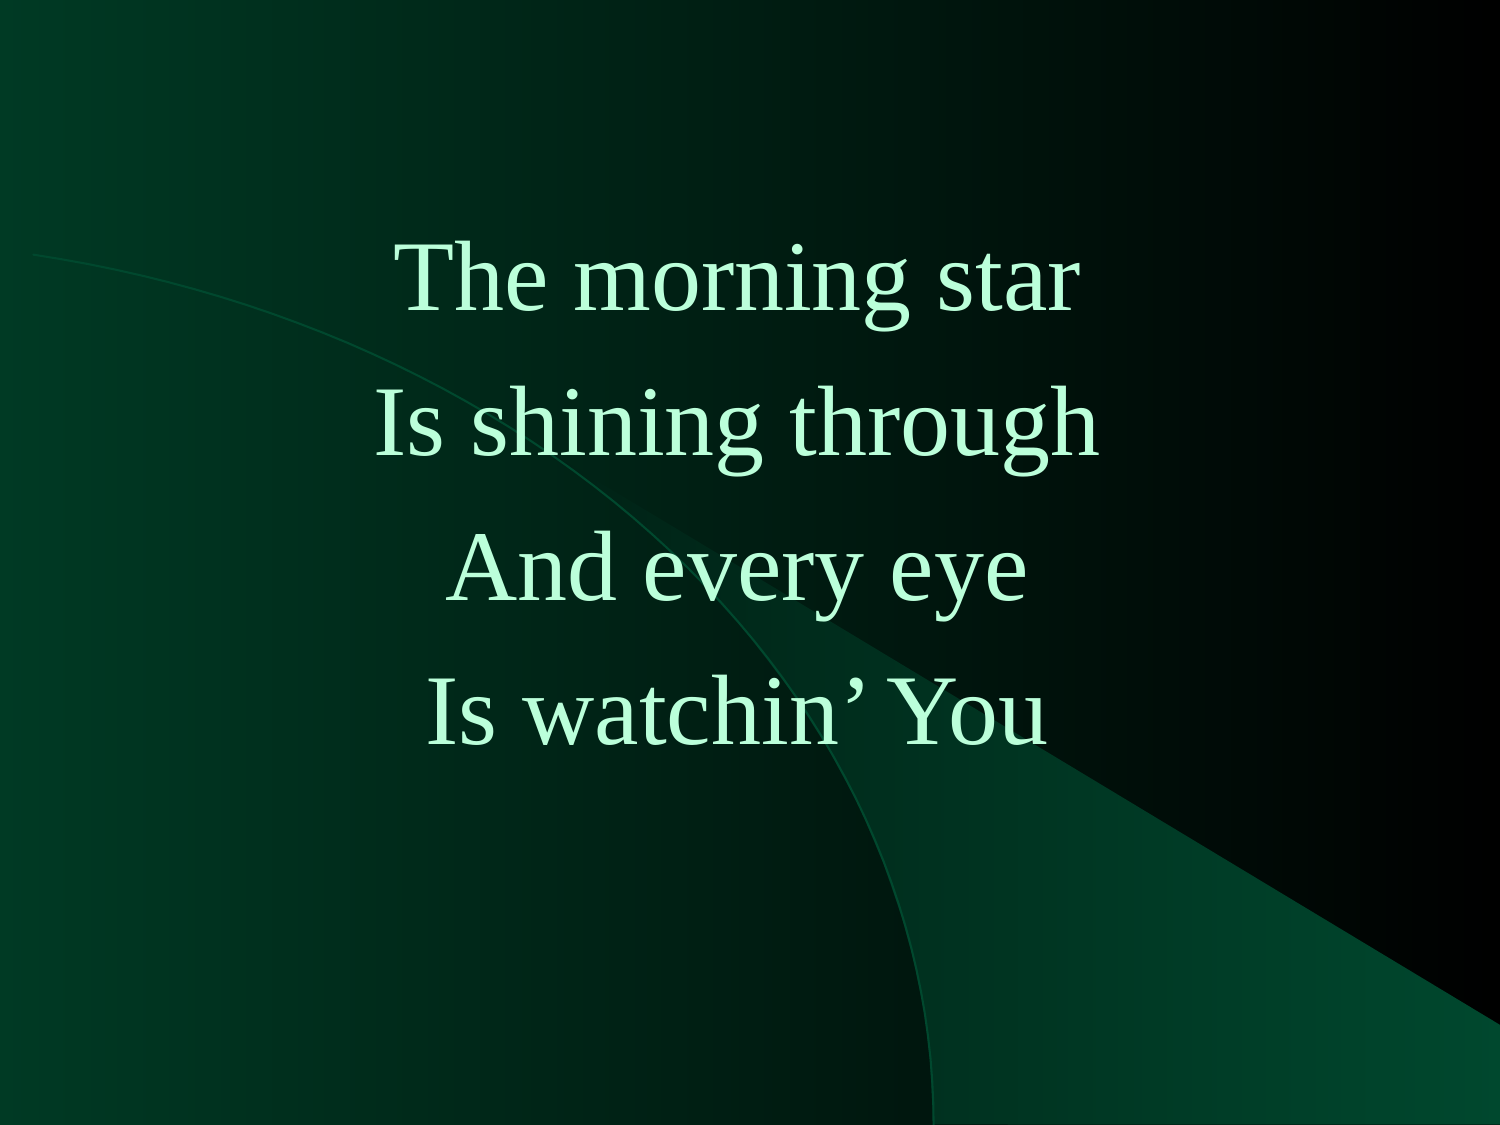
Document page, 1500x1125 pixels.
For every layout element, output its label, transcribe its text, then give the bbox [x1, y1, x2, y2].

subtitle The morning star Is shining through And every eye Is watchin’ You [112, 125, 1363, 850]
